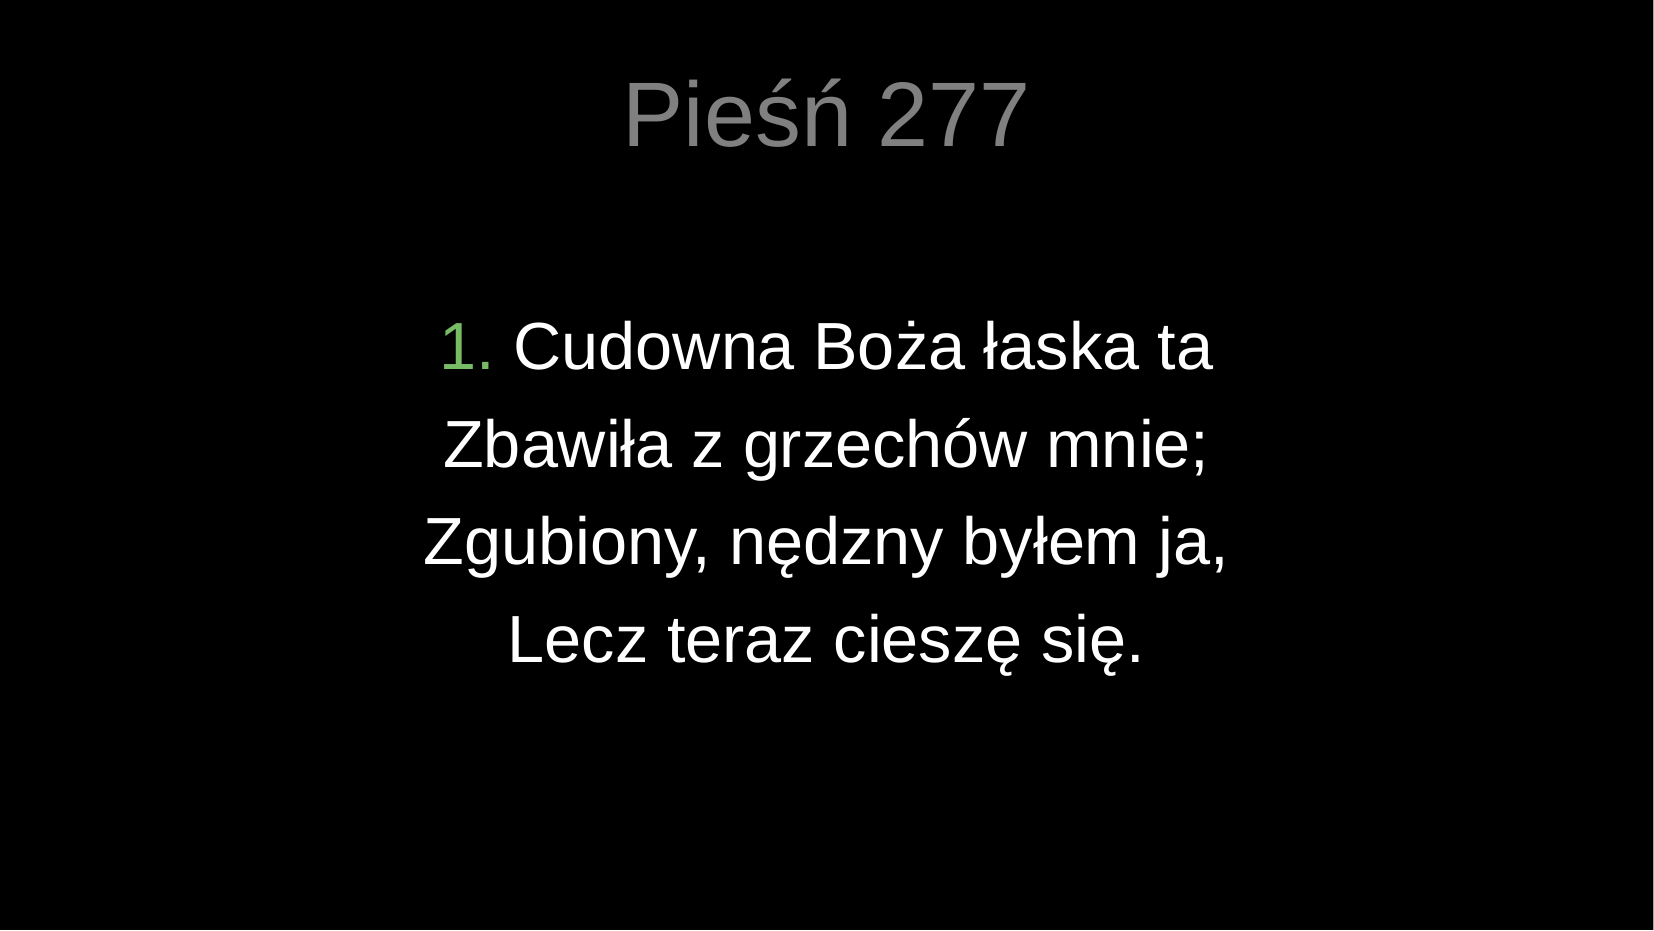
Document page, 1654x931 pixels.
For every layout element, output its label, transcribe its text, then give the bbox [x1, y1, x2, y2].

title Pieśń 277 [82, 37, 1571, 193]
subtitle 1. Cudowna Boża łaska ta Zbawiła z grzechów mnie; Zgubiony, nędzny byłem ja, Lecz teraz cieszę się. [82, 217, 1571, 757]
